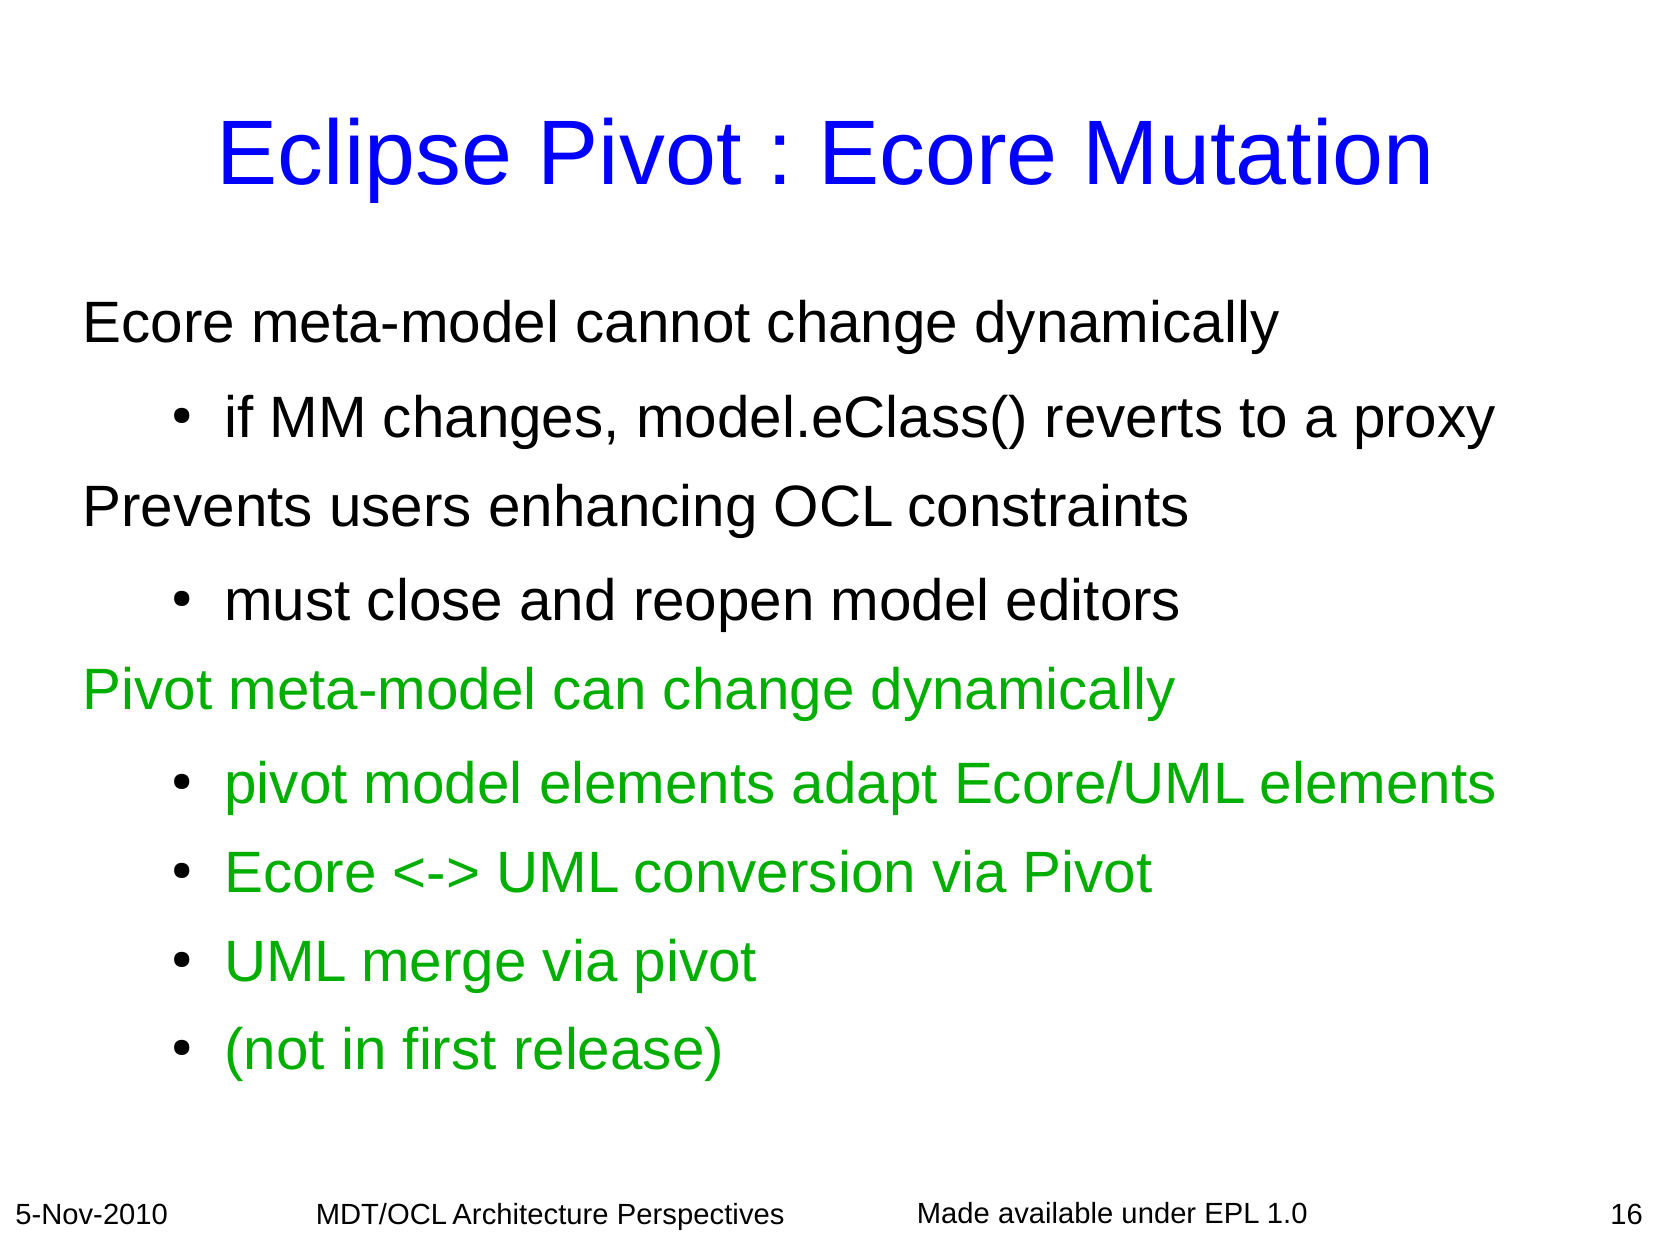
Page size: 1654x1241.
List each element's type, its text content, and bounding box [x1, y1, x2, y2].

list Ecore meta-model cannot change dynamically if MM changes, model.eClass() reverts to a proxy Prevents users enhancing OCL constraints must close and reopen model editors Pivot meta-model can change dynamically pivot model elements adapt Ecore/UML elements Ecore <-> UML conversion via Pivot UML merge via pivot (not in first release) [82, 290, 1571, 1109]
title Eclipse Pivot : Ecore Mutation [82, 49, 1571, 257]
